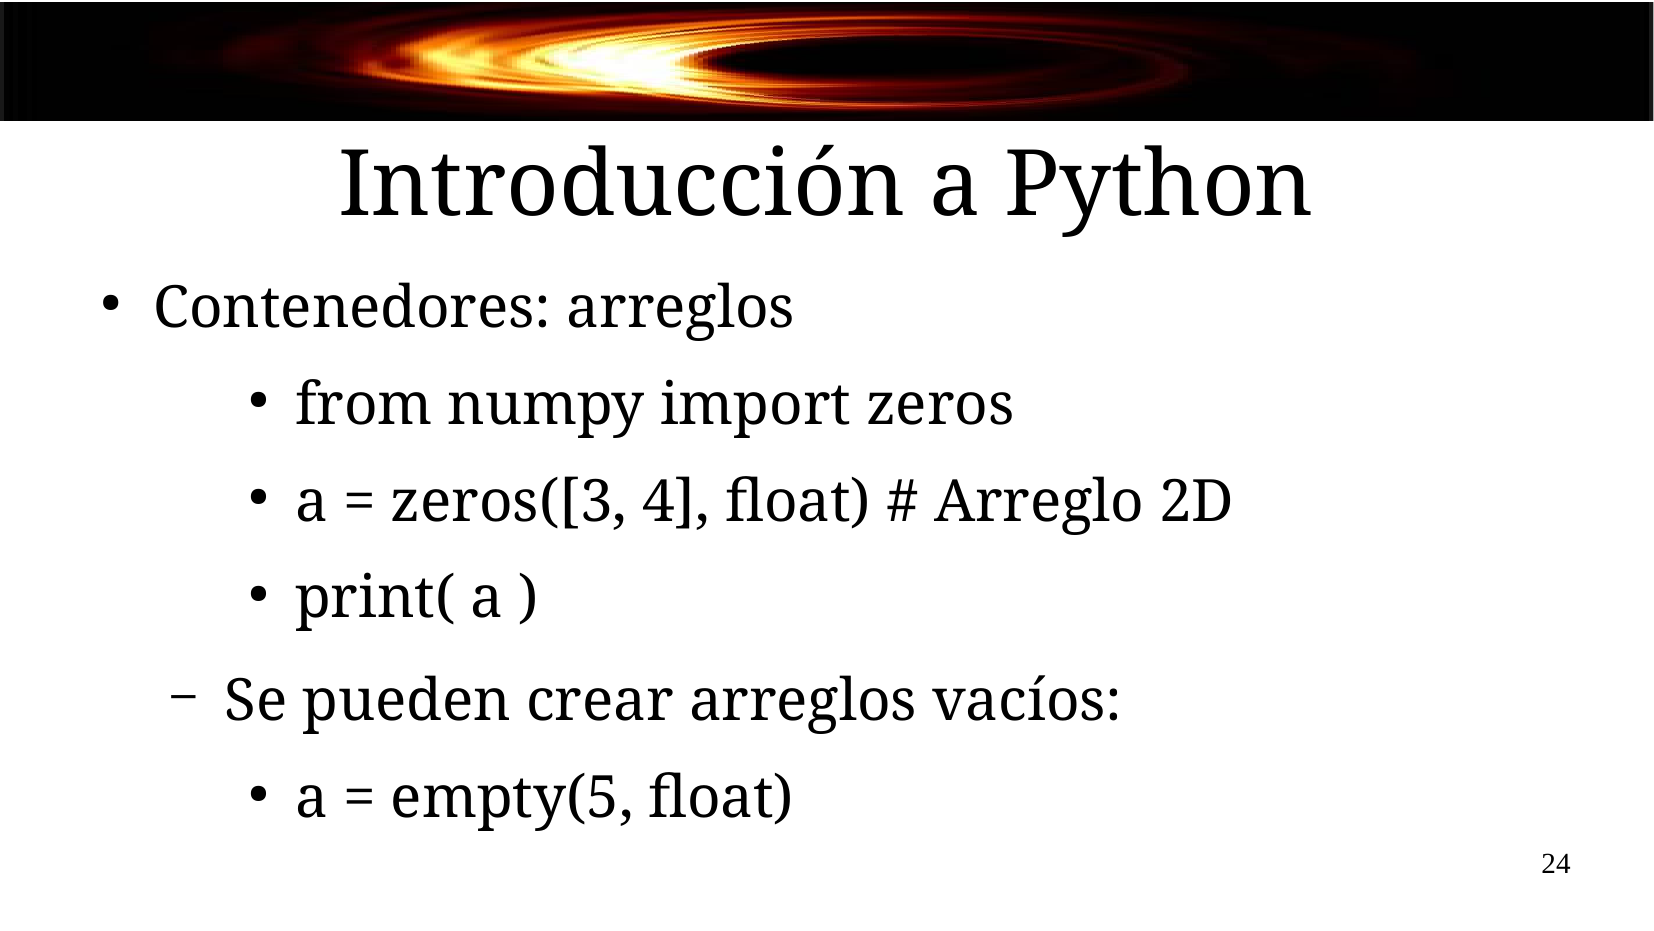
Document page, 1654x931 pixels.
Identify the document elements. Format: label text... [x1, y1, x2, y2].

list Contenedores: arreglos from numpy import zeros a = zeros([3, 4], float) # Arreglo 2D print( a ) Se pueden crear arreglos vacíos: a = empty(5, float) [82, 264, 1571, 901]
title Introducción a Python [82, 102, 1571, 258]
picture [0, 2, 1654, 121]
chart [770, 270, 889, 330]
